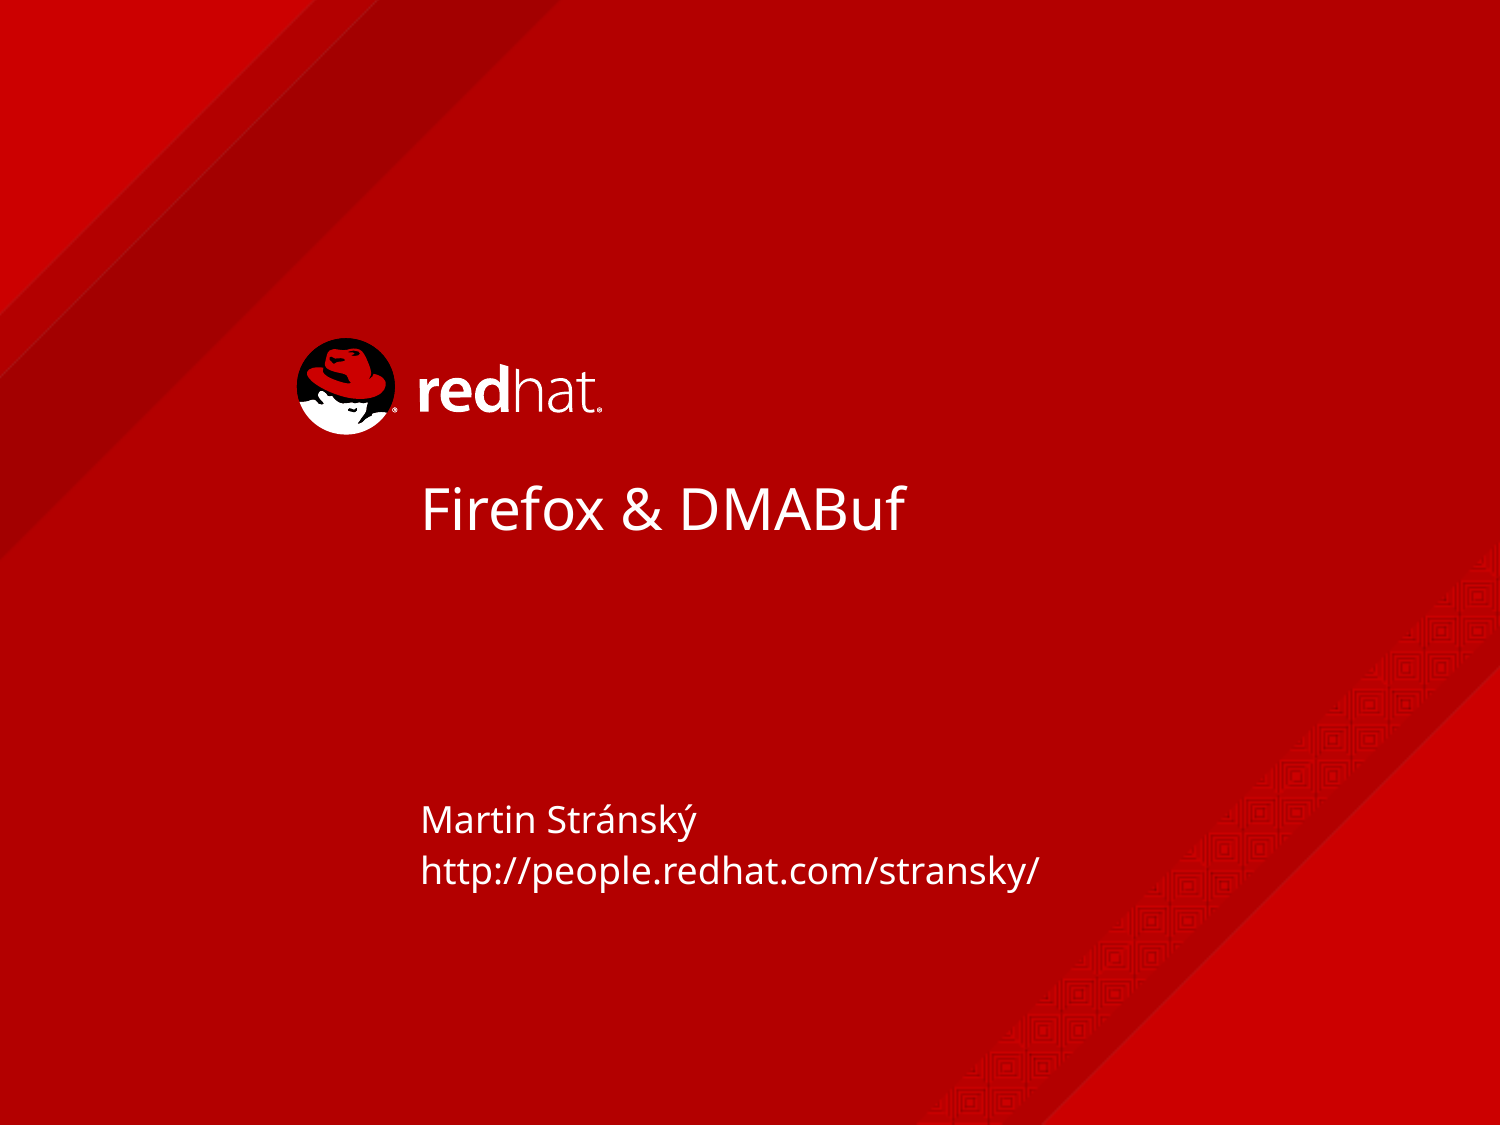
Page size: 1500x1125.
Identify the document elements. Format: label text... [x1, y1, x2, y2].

picture [0, 0, 1500, 1125]
title Firefox & DMABuf [420, 467, 1381, 616]
subtitle Martin Stránský http://people.redhat.com/stransky/ [420, 682, 1411, 947]
